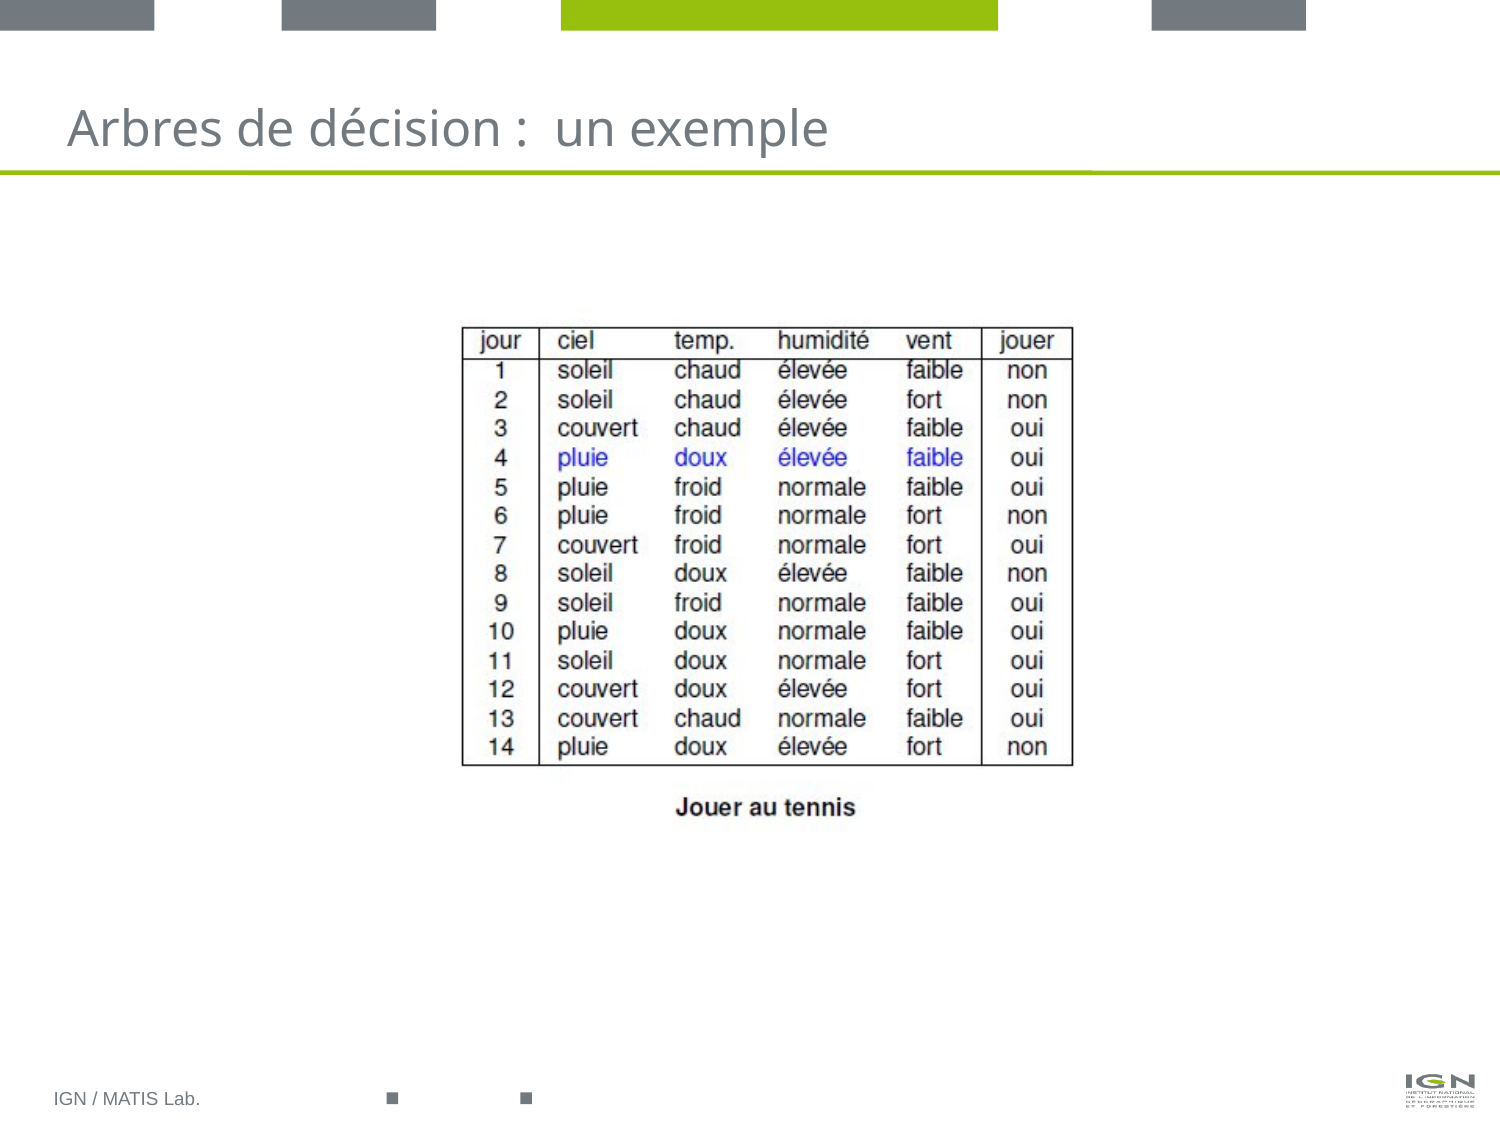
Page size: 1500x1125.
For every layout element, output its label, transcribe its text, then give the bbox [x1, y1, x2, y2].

picture [448, 307, 1086, 836]
text_box Arbres de décision : un exemple [53, 80, 1425, 173]
picture [1404, 1074, 1475, 1108]
text_box IGN / MATIS Lab. [38, 1067, 514, 1125]
